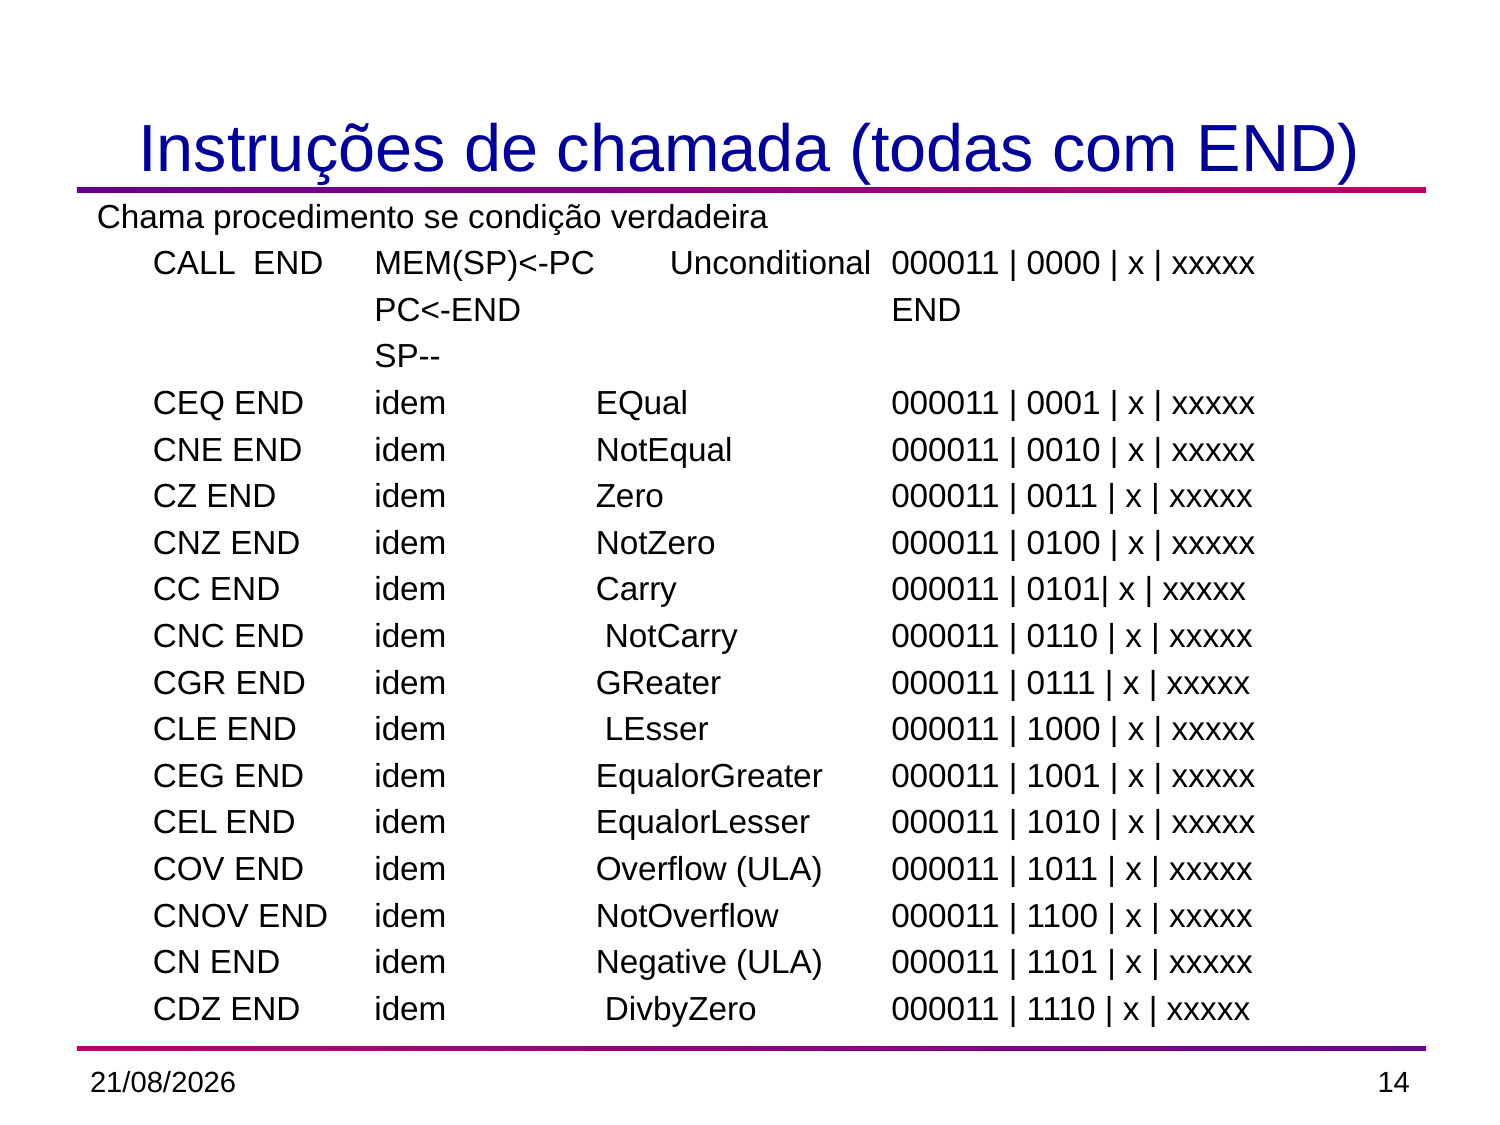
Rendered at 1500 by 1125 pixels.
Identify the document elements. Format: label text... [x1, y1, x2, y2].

text_box Chama procedimento se condição verdadeira CALL END MEM(SP)<-PC Unconditional 000011 | 0000 | x | xxxxx PC<-END END SP-- CEQ END idem EQual 000011 | 0001 | x | xxxxx CNE END idem NotEqual 000011 | 0010 | x | xxxxx CZ END idem Zero 000011 | 0011 | x | xxxxx CNZ END idem NotZero 000011 | 0100 | x | xxxxx CC END idem Carry 000011 | 0101| x | xxxxx CNC END idem NotCarry 000011 | 0110 | x | xxxxx CGR END idem GReater 000011 | 0111 | x | xxxxx CLE END idem LEsser 000011 | 1000 | x | xxxxx CEG END idem EqualorGreater 000011 | 1001 | x | xxxxx CEL END idem EqualorLesser 000011 | 1010 | x | xxxxx COV END idem Overflow (ULA) 000011 | 1011 | x | xxxxx CNOV END idem NotOverflow 000011 | 1100 | x | xxxxx CN END idem Negative (ULA) 000011 | 1101 | x | xxxxx CDZ END idem DivbyZero 000011 | 1110 | x | xxxxx [81, 187, 1432, 991]
slide_number 15/12/2023 [75, 1055, 425, 1125]
slide_number <number> [1074, 1055, 1425, 1125]
title Instruções de chamada (todas com END) [76, 74, 1424, 193]
